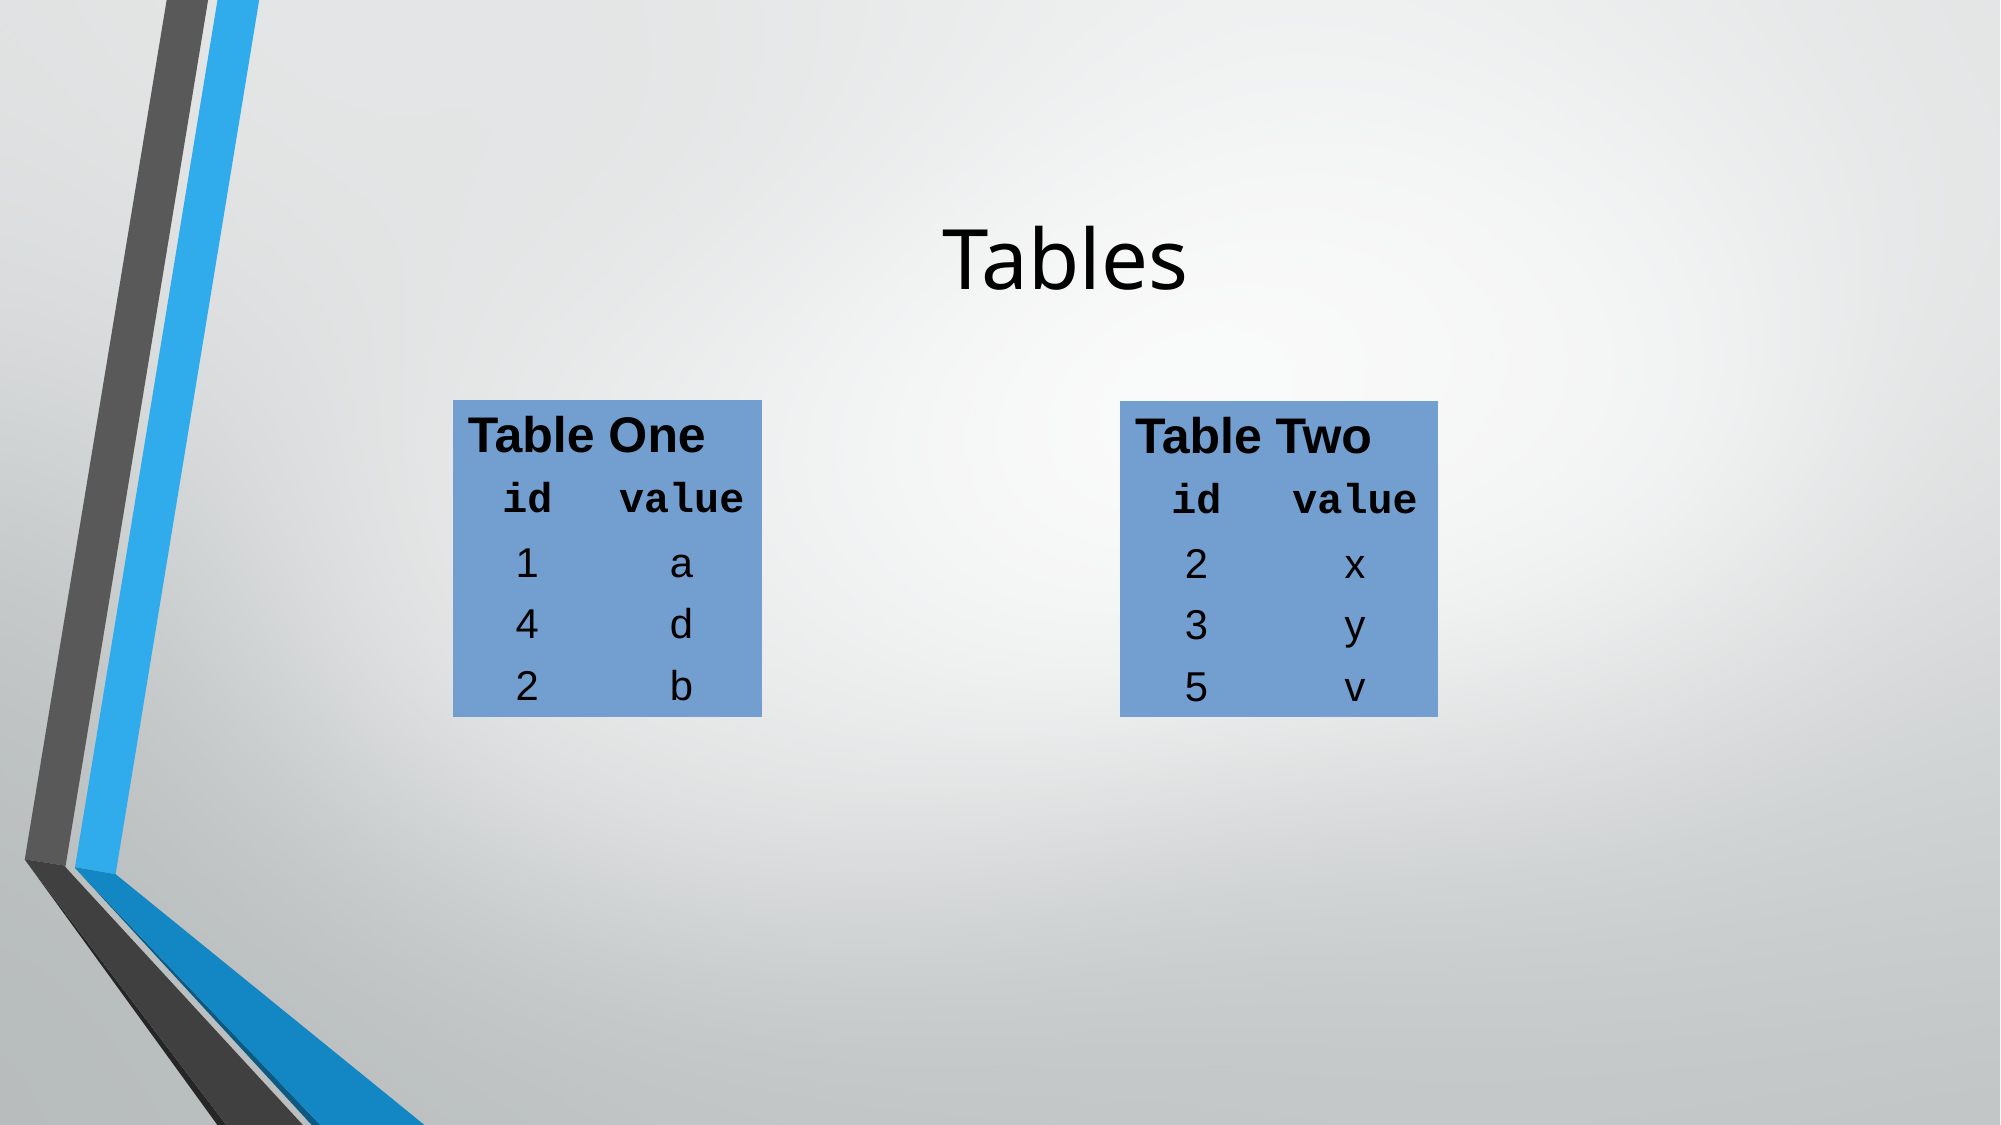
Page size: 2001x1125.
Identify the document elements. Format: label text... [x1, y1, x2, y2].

title Tables [243, 112, 1887, 400]
table_cell id [453, 471, 601, 533]
table_cell y [1273, 595, 1438, 656]
table_cell 5 [1120, 656, 1273, 717]
table_cell 2 [1120, 533, 1273, 595]
table_cell a [601, 533, 762, 594]
table_cell value [601, 471, 762, 533]
table_cell 1 [453, 533, 601, 594]
table_cell id [1120, 471, 1273, 533]
table_cell 4 [453, 594, 601, 655]
table_cell value [1273, 471, 1438, 533]
table_cell v [1273, 656, 1438, 717]
table_header Table One [453, 400, 762, 471]
table_header Table Two [1120, 401, 1438, 471]
table_cell 3 [1120, 595, 1273, 656]
table_cell d [601, 594, 762, 655]
table_cell 2 [453, 655, 601, 717]
table_cell x [1273, 533, 1438, 595]
table_cell b [601, 655, 762, 717]
